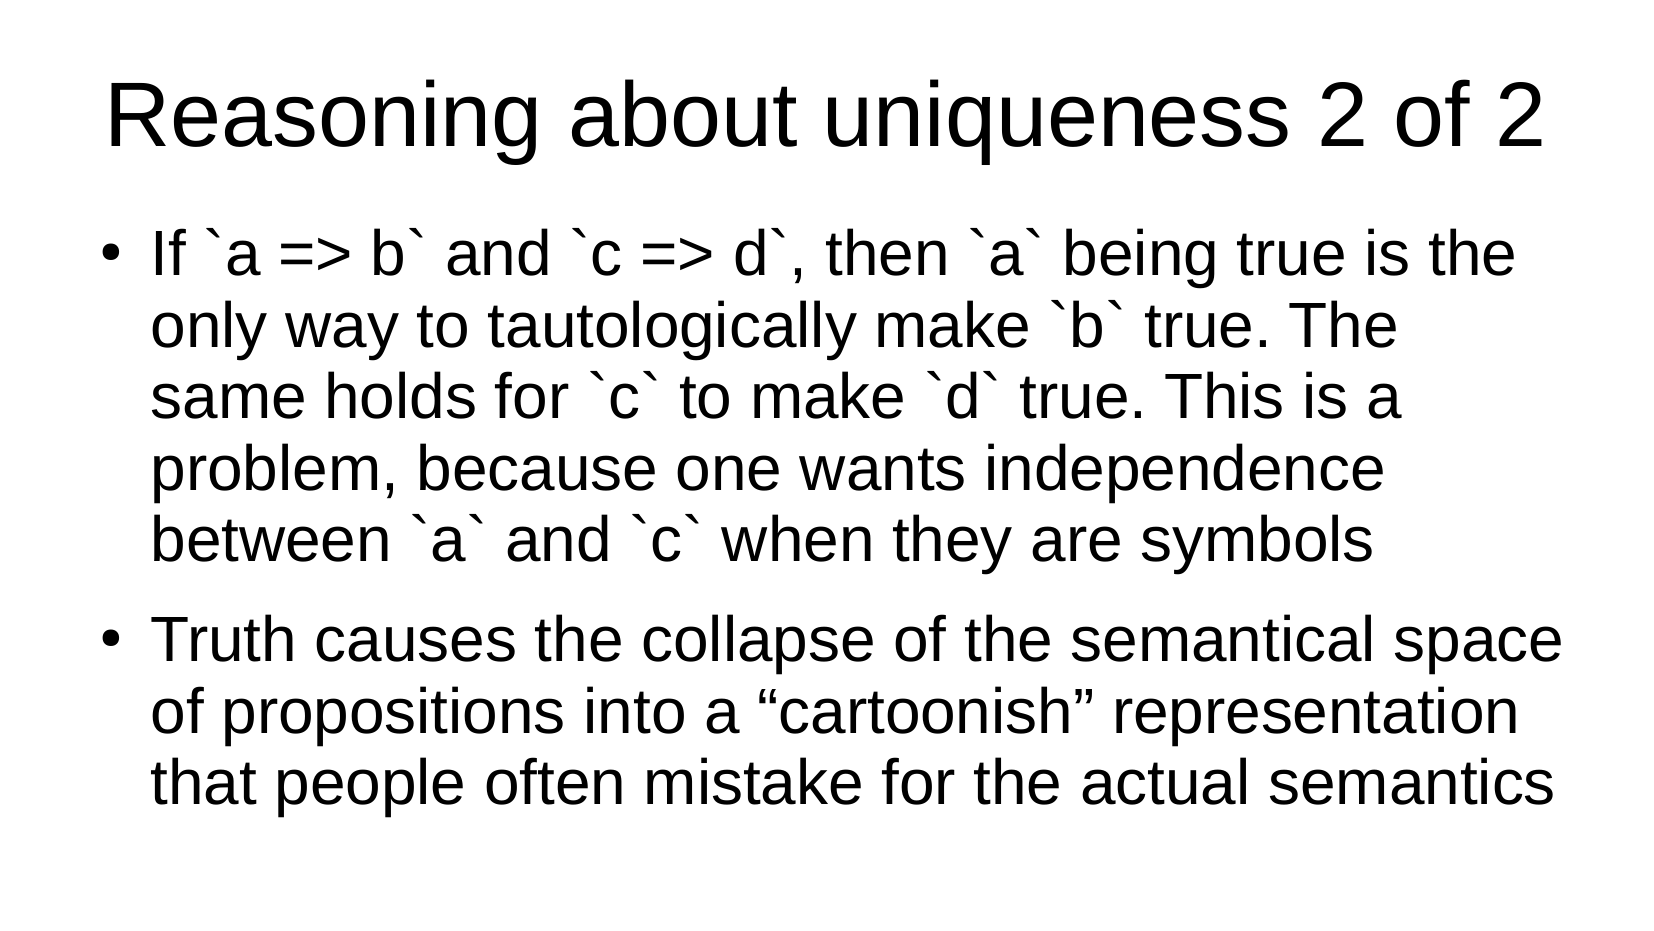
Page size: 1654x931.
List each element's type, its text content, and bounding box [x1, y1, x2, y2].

list If `a => b` and `c => d`, then `a` being true is the only way to tautologically make `b` true. The same holds for `c` to make `d` true. This is a problem, because one wants independence between `a` and `c` when they are symbols Truth causes the collapse of the semantical space of propositions into a “cartoonish” representation that people often mistake for the actual semantics [82, 217, 1571, 826]
title Reasoning about uniqueness 2 of 2 [82, 37, 1571, 193]
